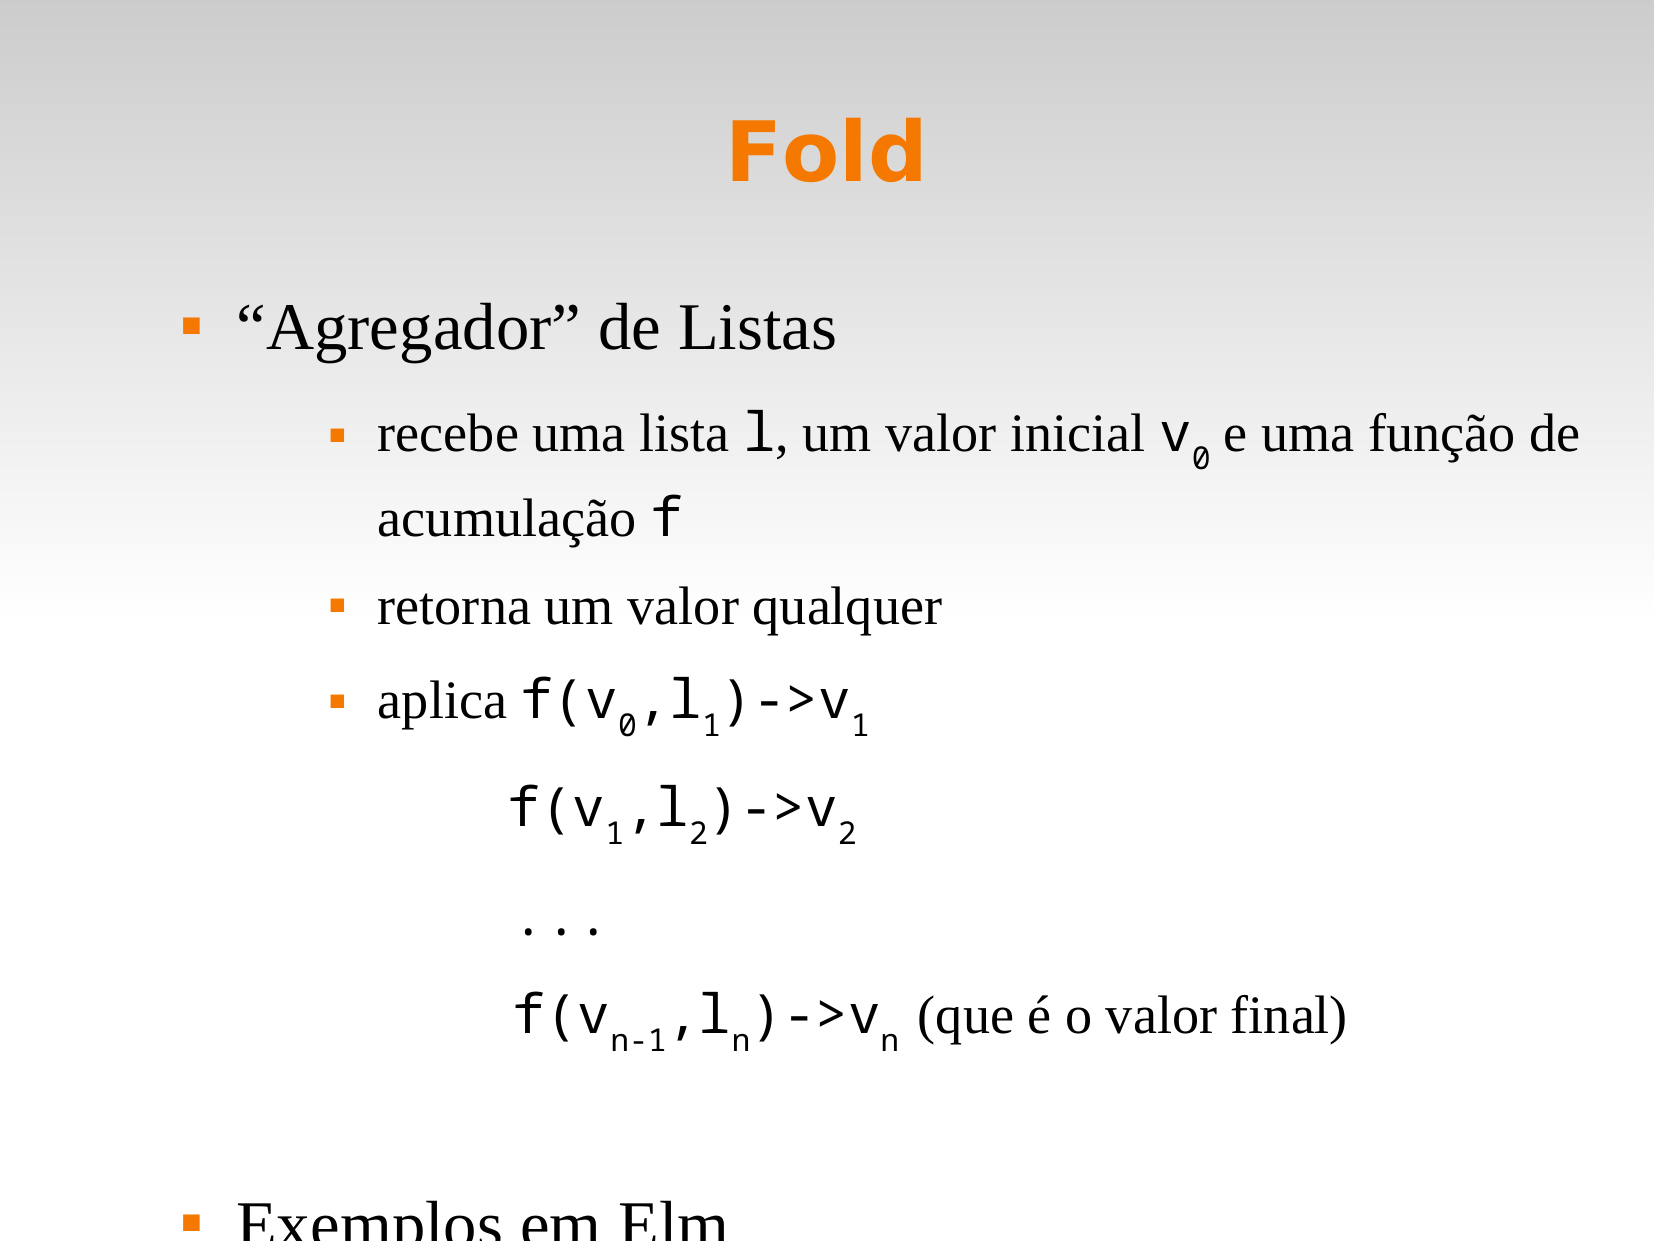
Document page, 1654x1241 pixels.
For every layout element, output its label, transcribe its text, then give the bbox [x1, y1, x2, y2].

title Fold [82, 49, 1571, 257]
list “Agregador” de Listas recebe uma lista l, um valor inicial v0 e uma função de acumulação f retorna um valor qualquer aplica f(v0,l1)->v1 f(v1,l2)->v2 ... f(vn-1,ln)->vn (que é o valor final) Exemplos em Elm [94, 290, 1583, 1241]
